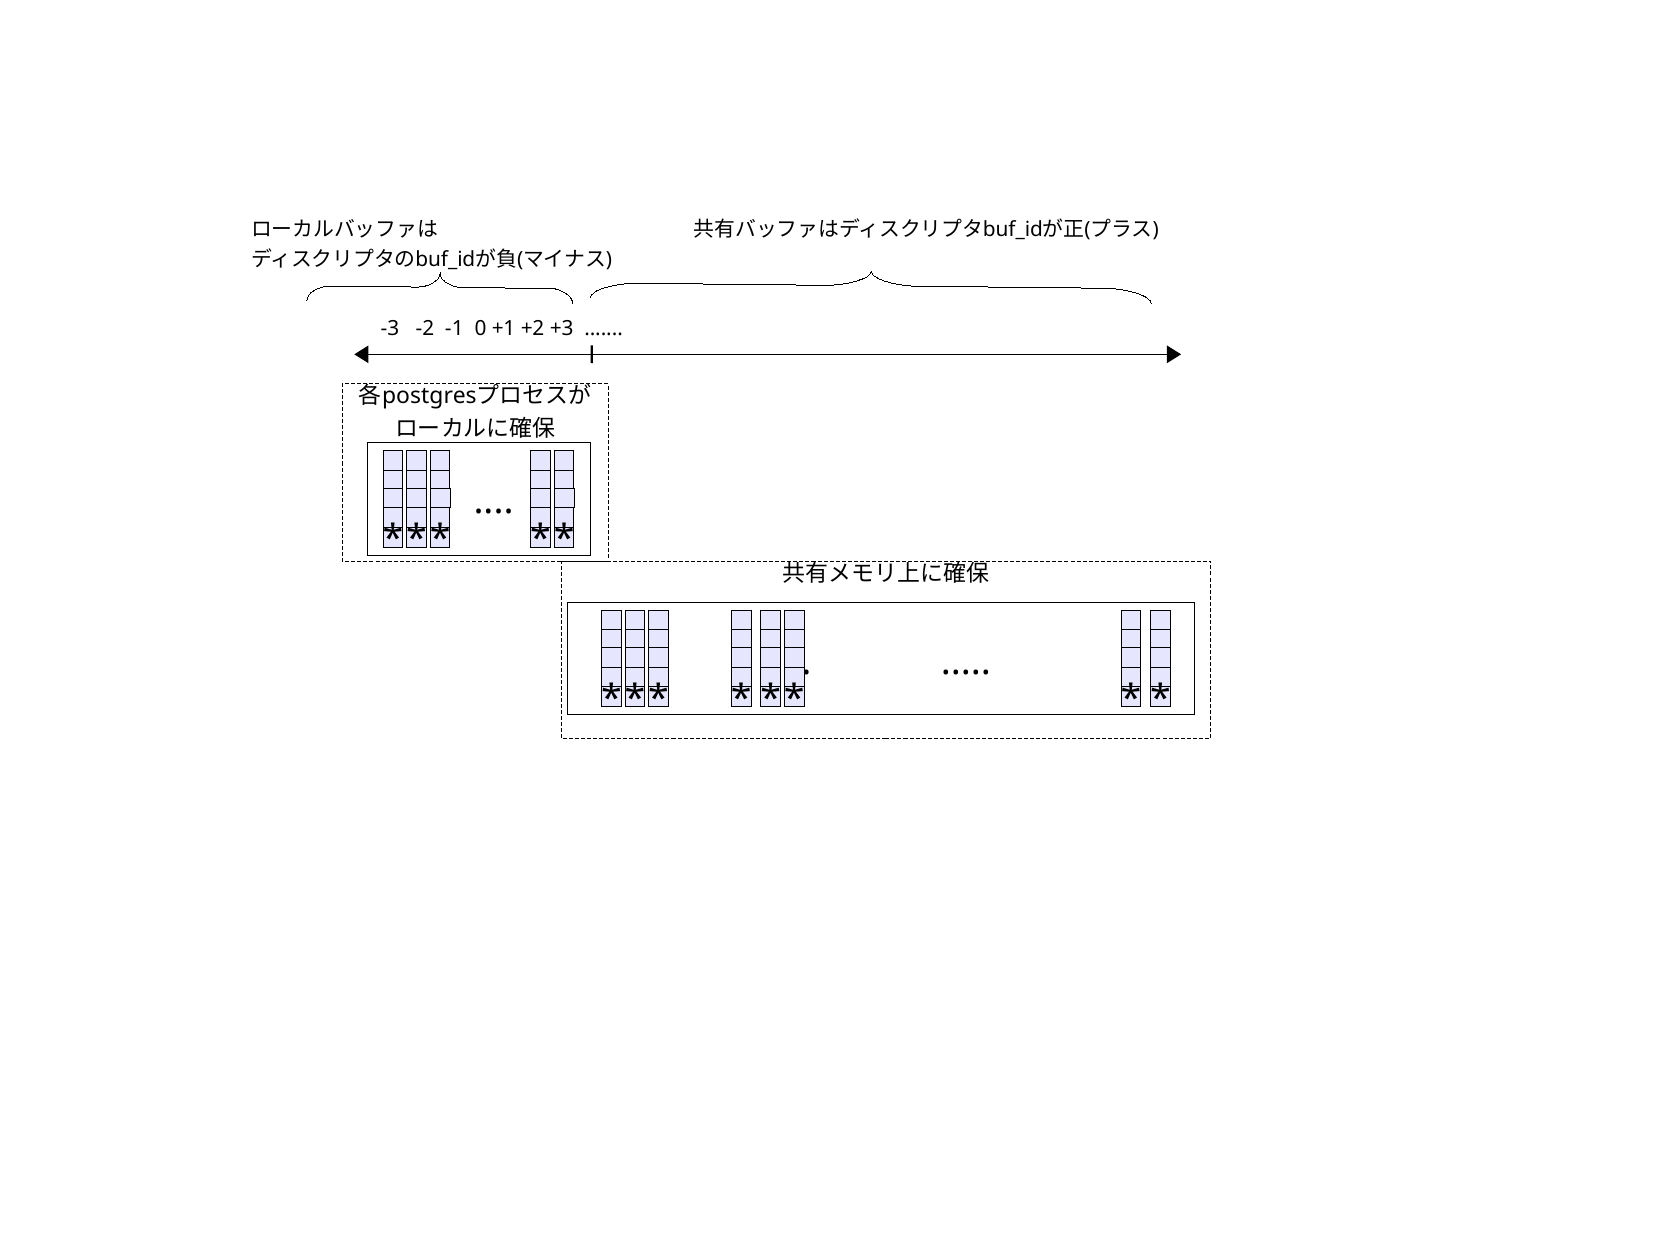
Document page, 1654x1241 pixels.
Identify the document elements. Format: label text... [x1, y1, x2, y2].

text_box [554, 450, 575, 527]
text_box * [383, 527, 403, 548]
text_box [430, 450, 451, 527]
text_box * [406, 527, 427, 548]
text_box .... [367, 442, 591, 556]
text_box * [430, 527, 450, 548]
text_box [530, 450, 551, 527]
text_box 各postgresプロセスが ローカルに確保 [342, 383, 609, 562]
text_box [383, 450, 403, 527]
text_box * [530, 527, 551, 548]
text_box 共有メモリ上に確保 [561, 561, 1211, 739]
text_box -3 -2 -1 0 +1 +2 +3 ....... [283, 305, 1199, 349]
text_box * [554, 527, 574, 548]
text_box ローカルバッファは 共有バッファはディスクリプタbuf_idが正(プラス) ディスクリプタのbuf_idが負(マイナス) [236, 204, 1211, 276]
text_box [406, 450, 427, 527]
